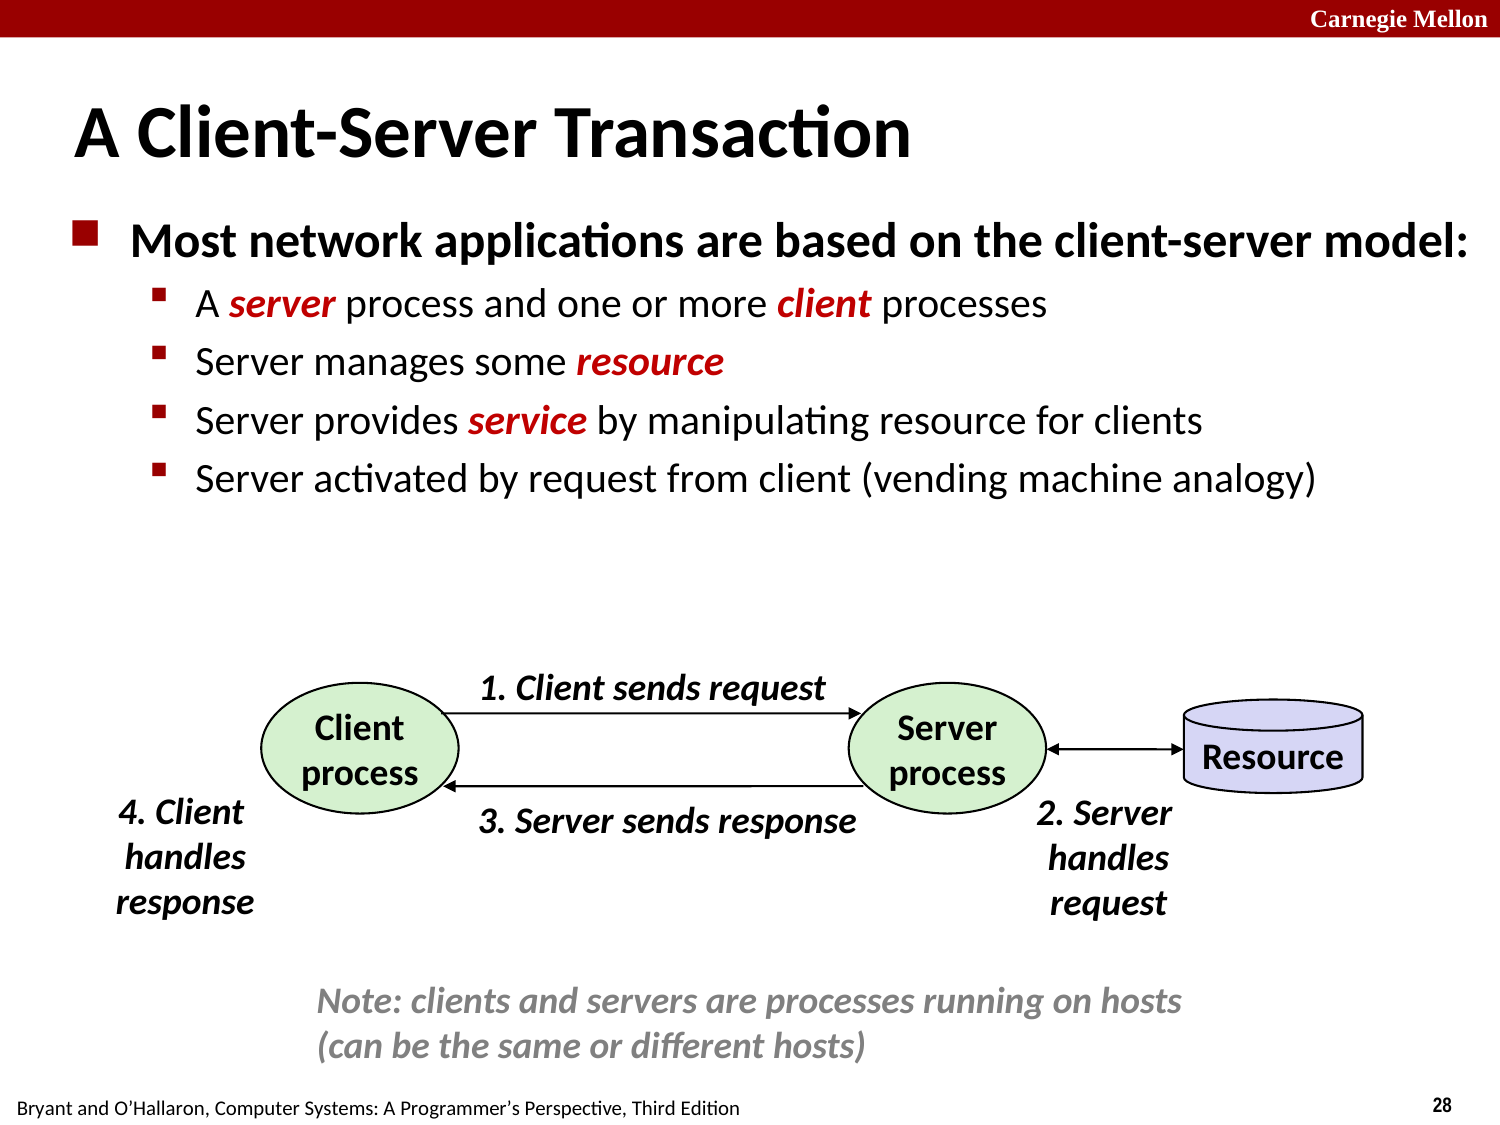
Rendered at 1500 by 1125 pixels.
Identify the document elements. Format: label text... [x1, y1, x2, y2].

text_box 3. Server sends response [462, 788, 873, 849]
list Most network applications are based on the client-server model: A server process and one or more client processes Server manages some resource Server provides service by manipulating resource for clients Server activated by request from client (vending machine analogy) [58, 200, 1486, 538]
text_box Client process [261, 682, 459, 814]
text_box Note: clients and servers are processes running on hosts (can be the same or different hosts) [301, 968, 1207, 1074]
text_box 2. Server handles request [1021, 780, 1196, 931]
title A Client-Server Transaction [59, 80, 1234, 175]
text_box 4. Client handles response [100, 779, 270, 930]
text_box Server process [848, 682, 1047, 814]
text_box Resource [1183, 699, 1363, 794]
text_box 1. Client sends request [463, 655, 842, 716]
